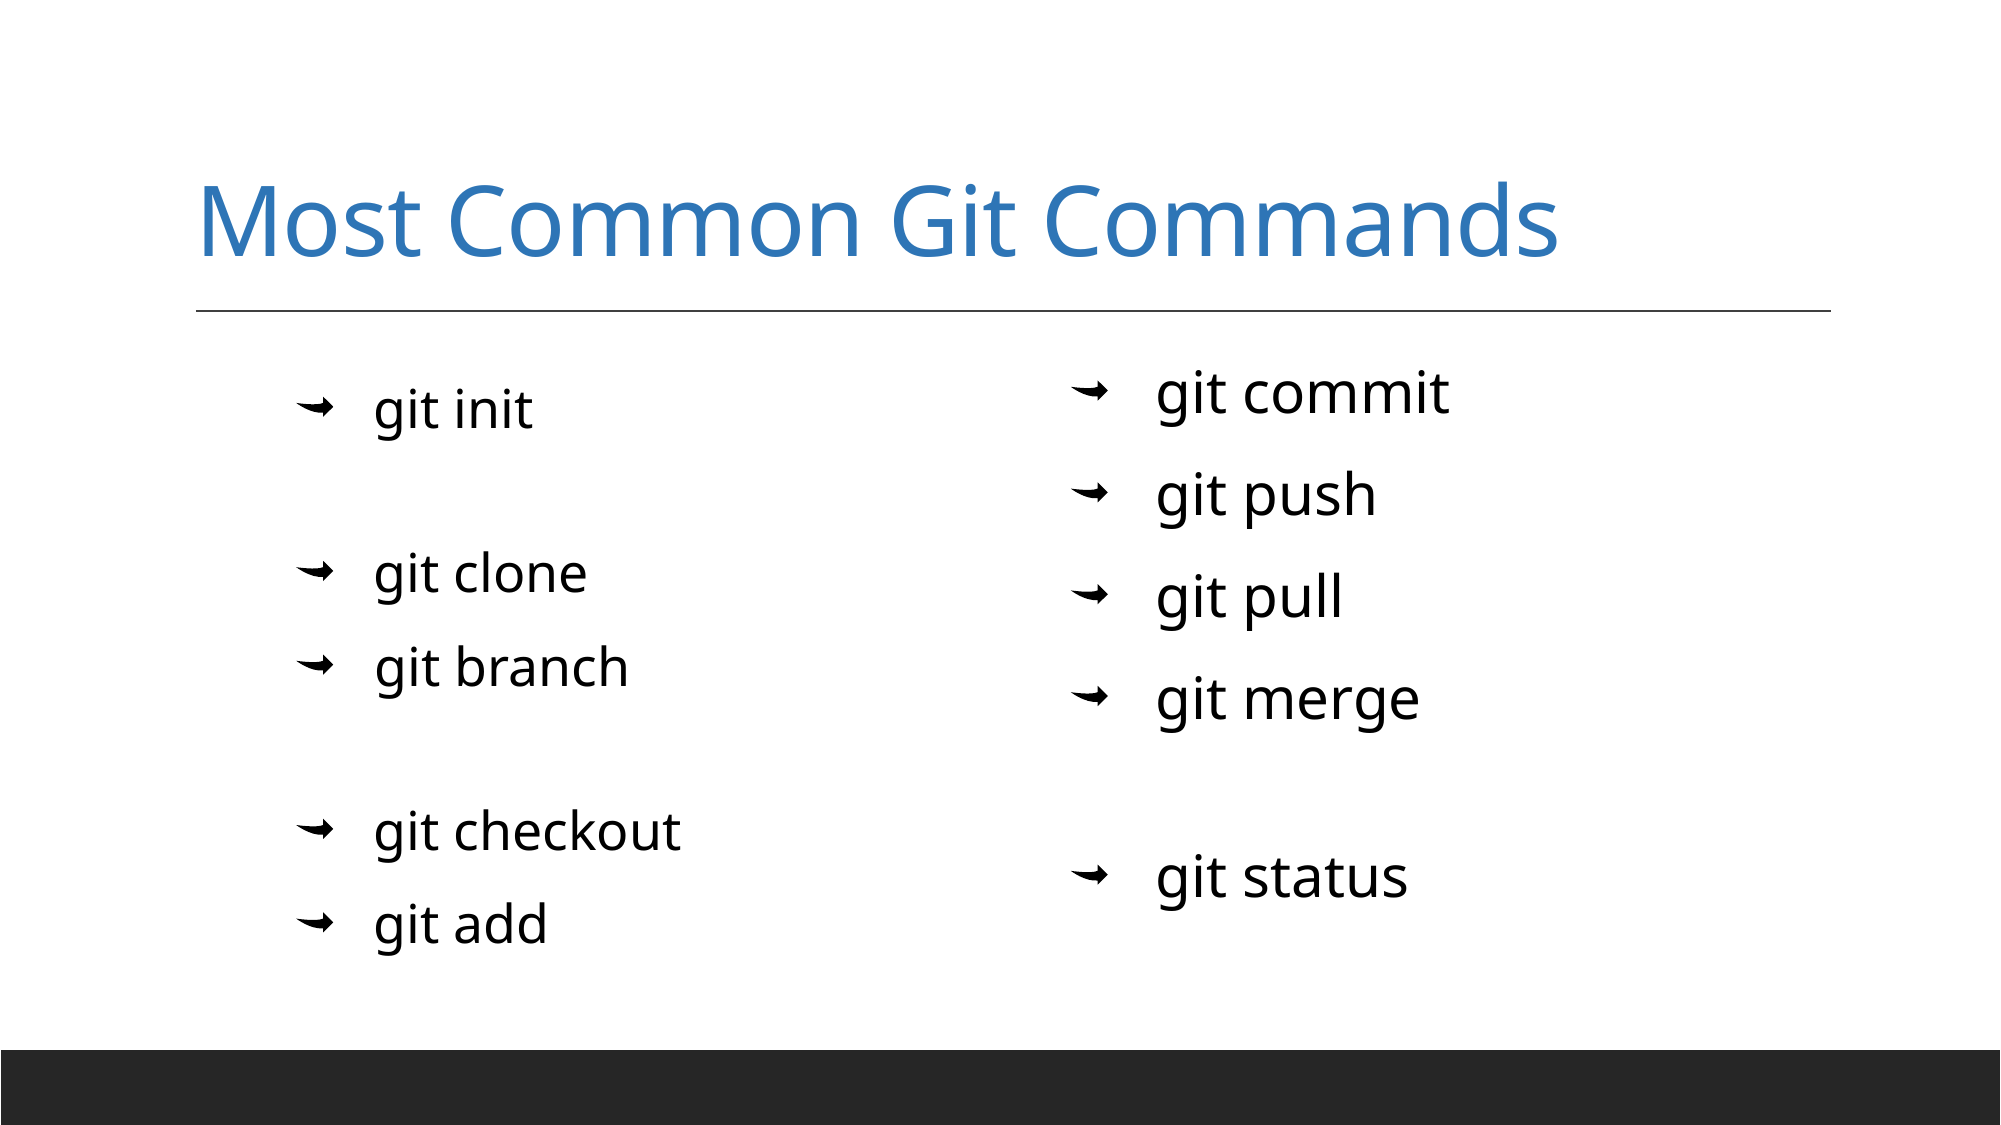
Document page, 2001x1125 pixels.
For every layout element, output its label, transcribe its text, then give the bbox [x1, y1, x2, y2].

list git commit git push git pull git merge git status [1068, 341, 1831, 963]
title Most Common Git Commands [180, 47, 1831, 286]
list git init git clone git branch git checkout git add [294, 360, 942, 968]
